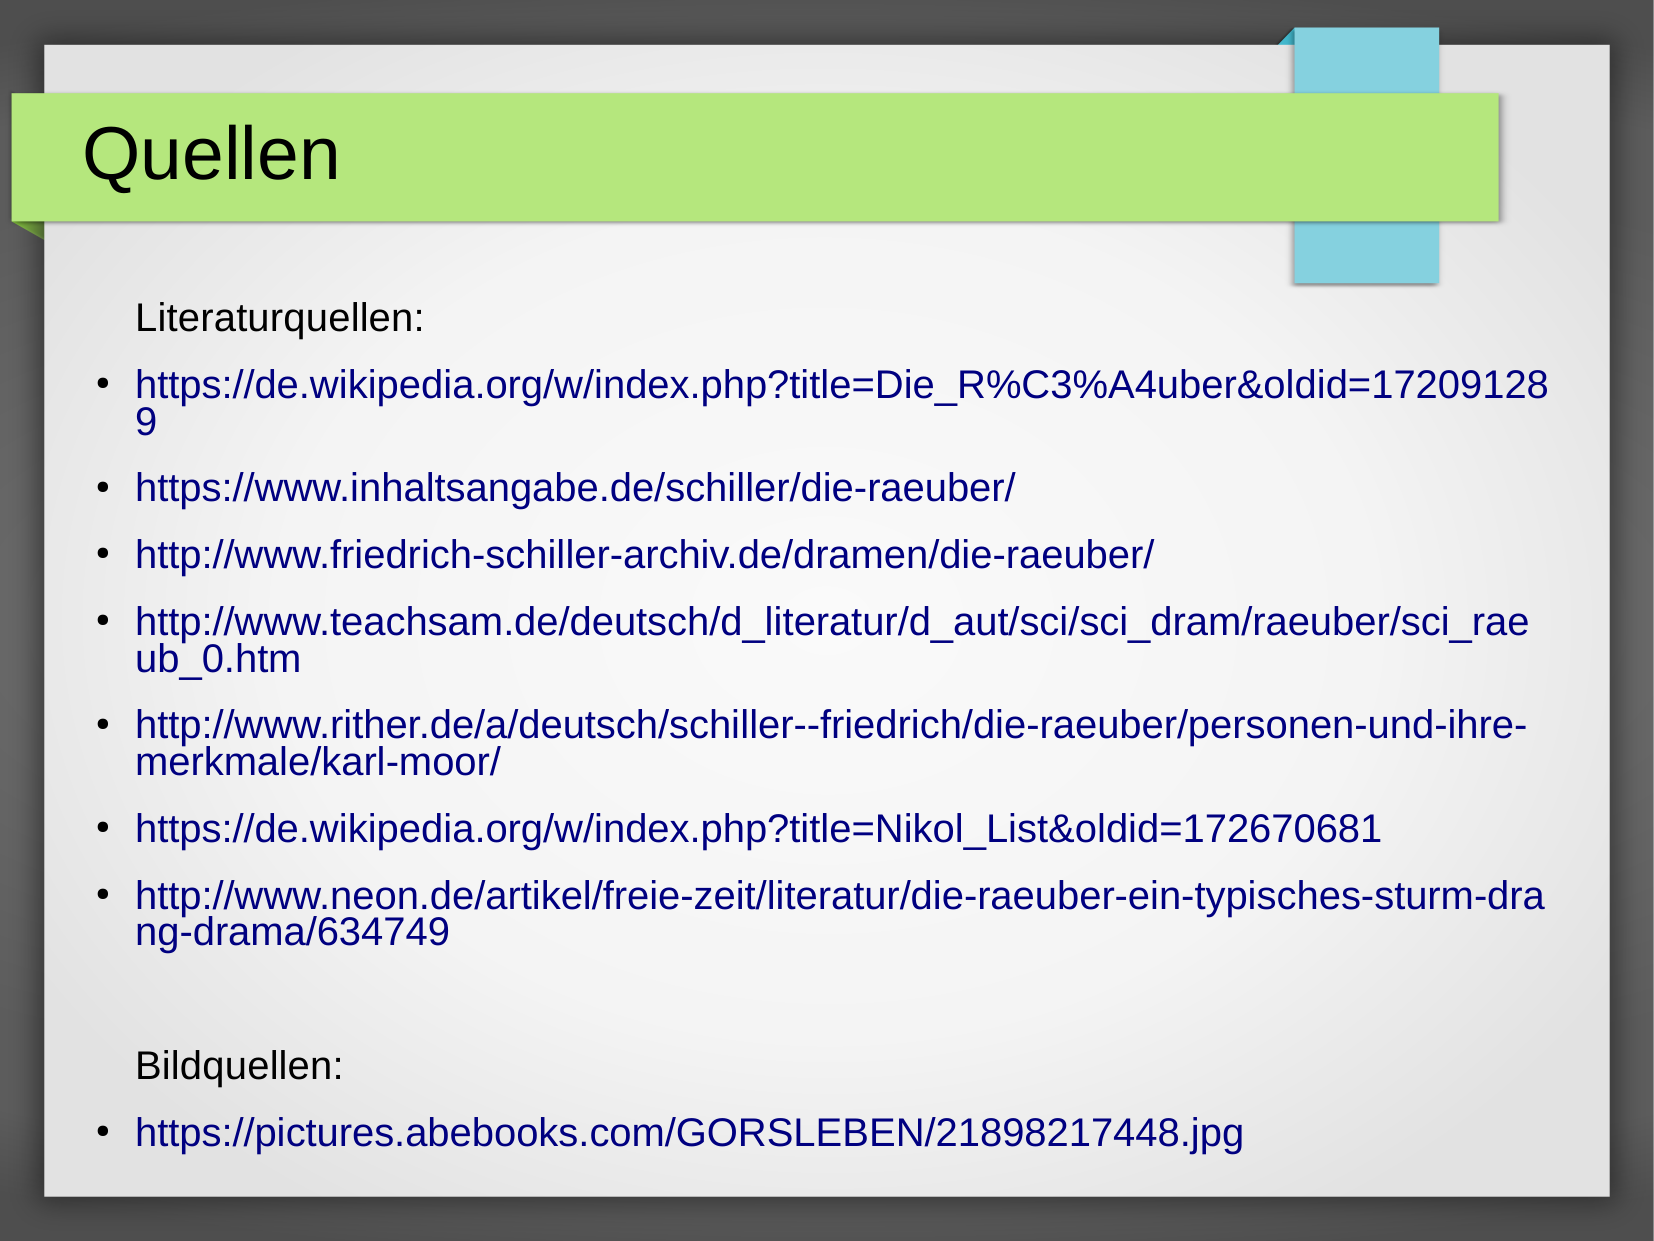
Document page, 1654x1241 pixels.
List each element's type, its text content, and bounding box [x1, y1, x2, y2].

picture [0, 0, 1654, 1241]
title Quellen [82, 94, 1264, 213]
list Literaturquellen: https://de.wikipedia.org/w/index.php?title=Die_R%C3%A4uber&oldid=172091289 https://www.inhaltsangabe.de/schiller/die-raeuber/ http://www.friedrich-schiller-archiv.de/dramen/die-raeuber/ http://www.teachsam.de/deutsch/d_literatur/d_aut/sci/sci_dram/raeuber/sci_raeub_0.htm http://www.rither.de/a/deutsch/schiller--friedrich/die-raeuber/personen-und-ihre-merkmale/karl-moor/ https://de.wikipedia.org/w/index.php?title=Nikol_List&oldid=172670681 http://www.neon.de/artikel/freie-zeit/literatur/die-raeuber-ein-typisches-sturm-drang-drama/634749 Bildquellen: https://pictures.abebooks.com/GORSLEBEN/21898217448.jpg [82, 295, 1571, 1015]
